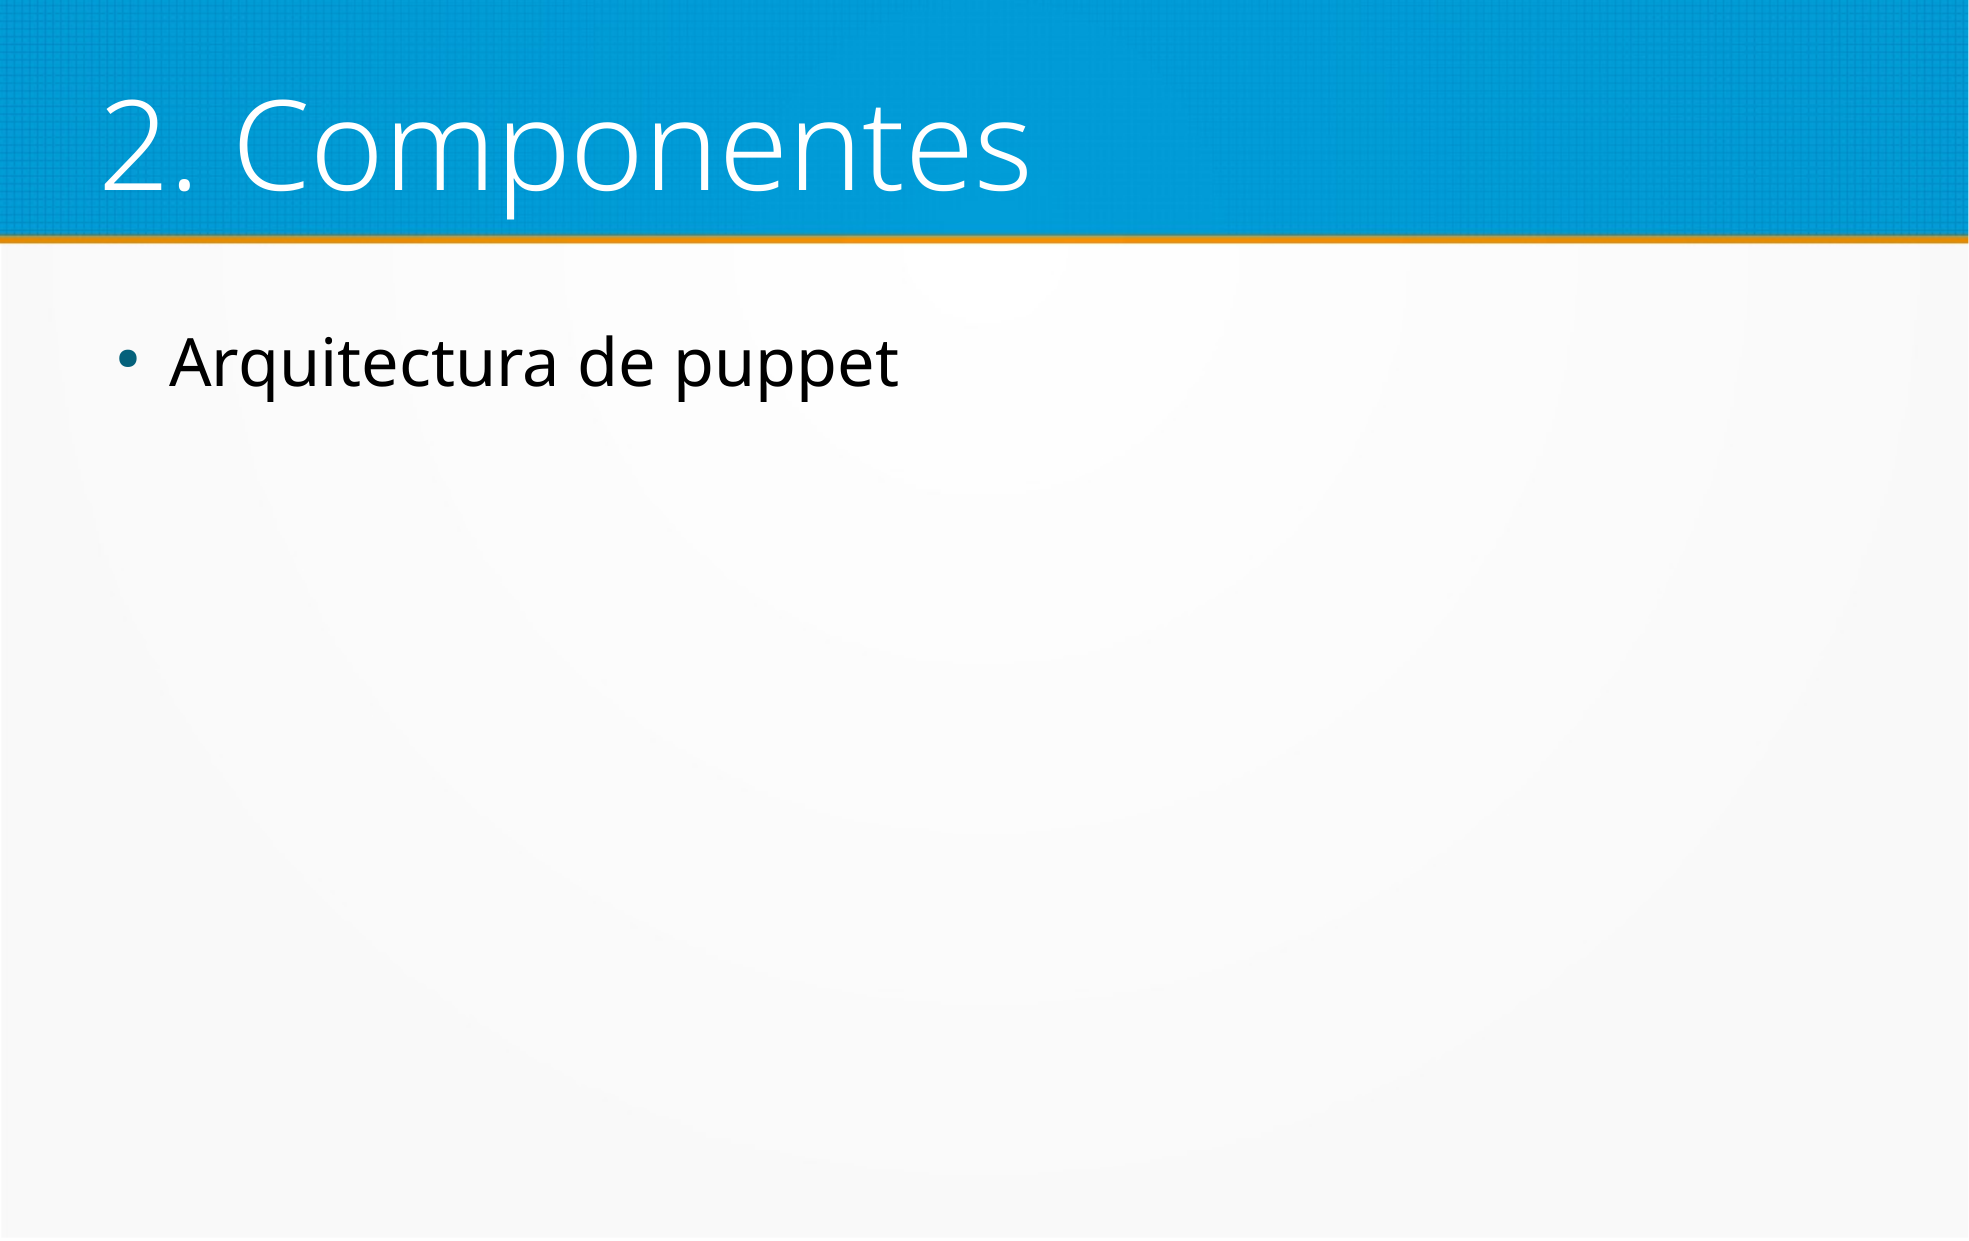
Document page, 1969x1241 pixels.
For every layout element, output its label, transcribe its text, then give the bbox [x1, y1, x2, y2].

title 2. Componentes [98, 19, 1870, 227]
list Arquitectura de puppet [98, 315, 1861, 1081]
picture [0, 233, 1969, 1241]
